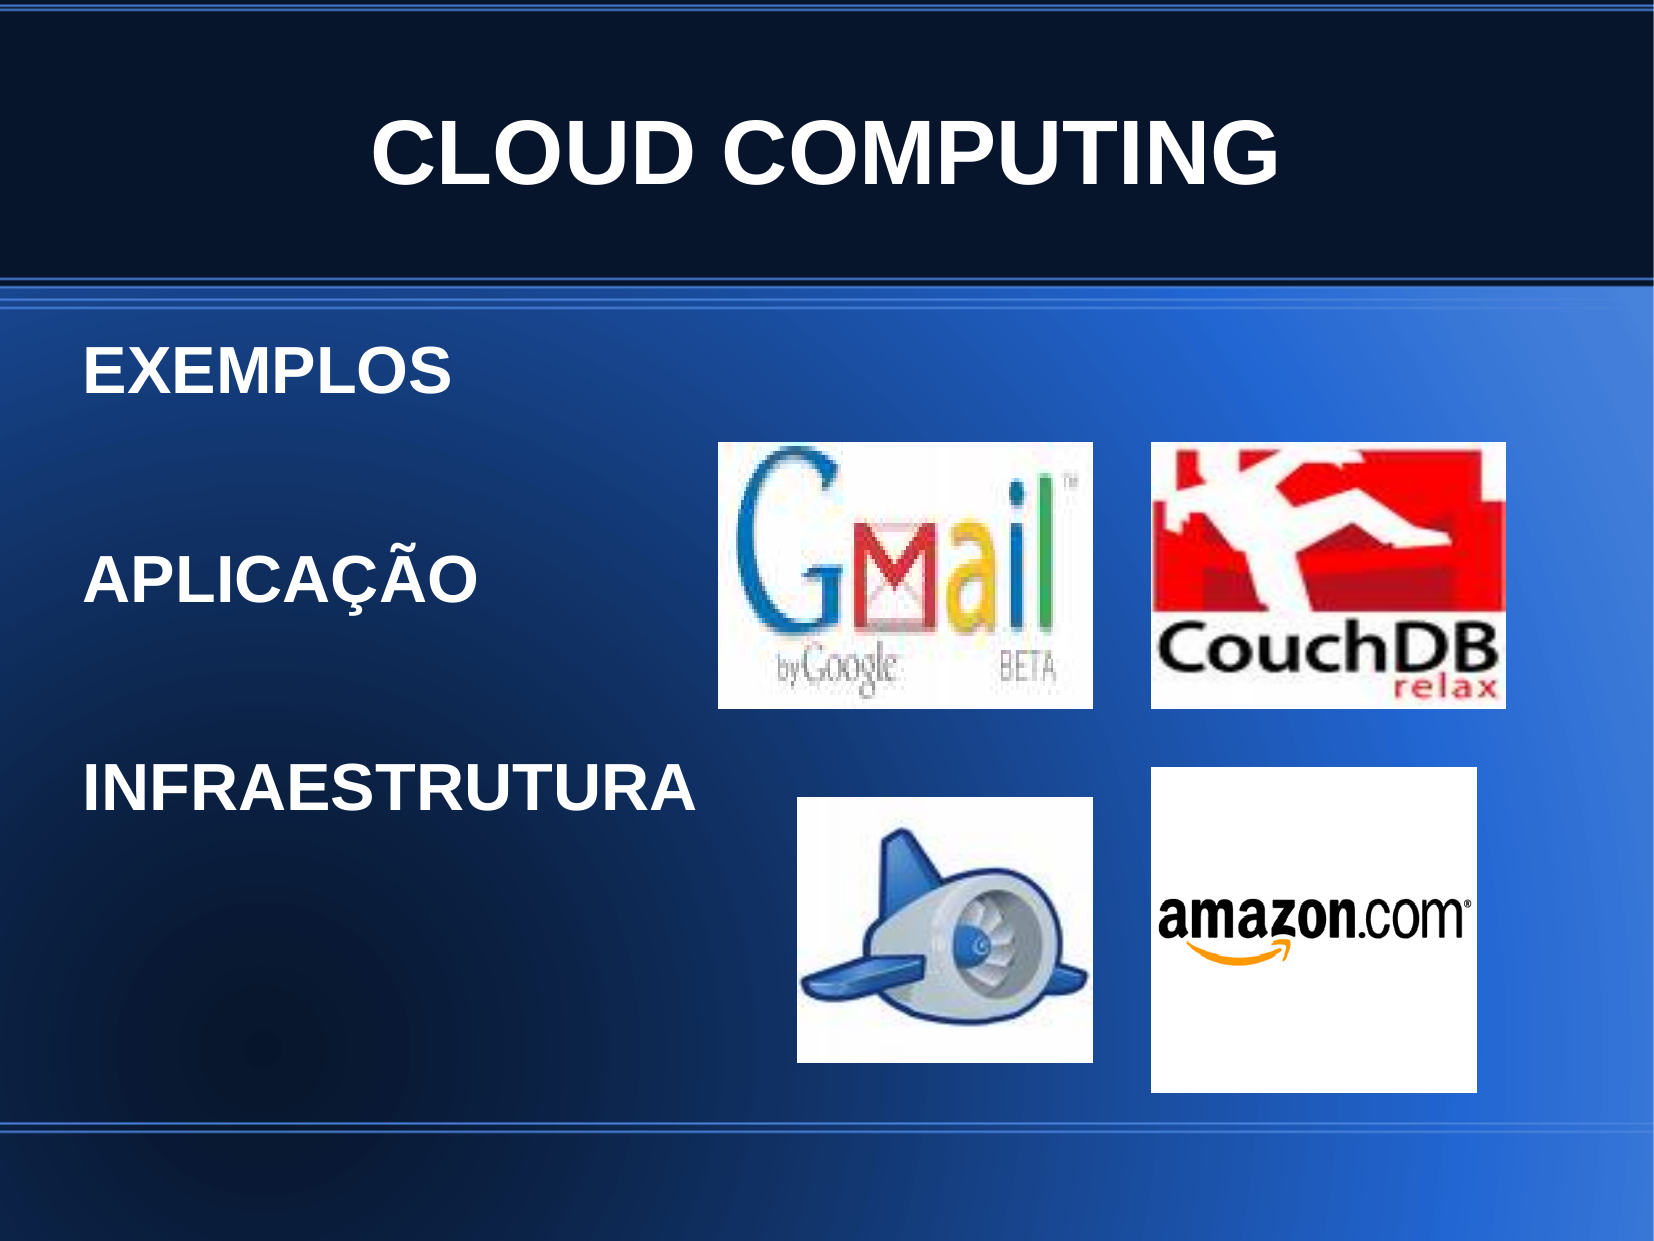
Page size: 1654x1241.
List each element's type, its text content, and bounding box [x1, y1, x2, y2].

list EXEMPLOS APLICAÇÃO INFRAESTRUTURA [82, 333, 1565, 1152]
picture [0, 0, 1654, 1241]
title CLOUD COMPUTING [82, 49, 1571, 257]
